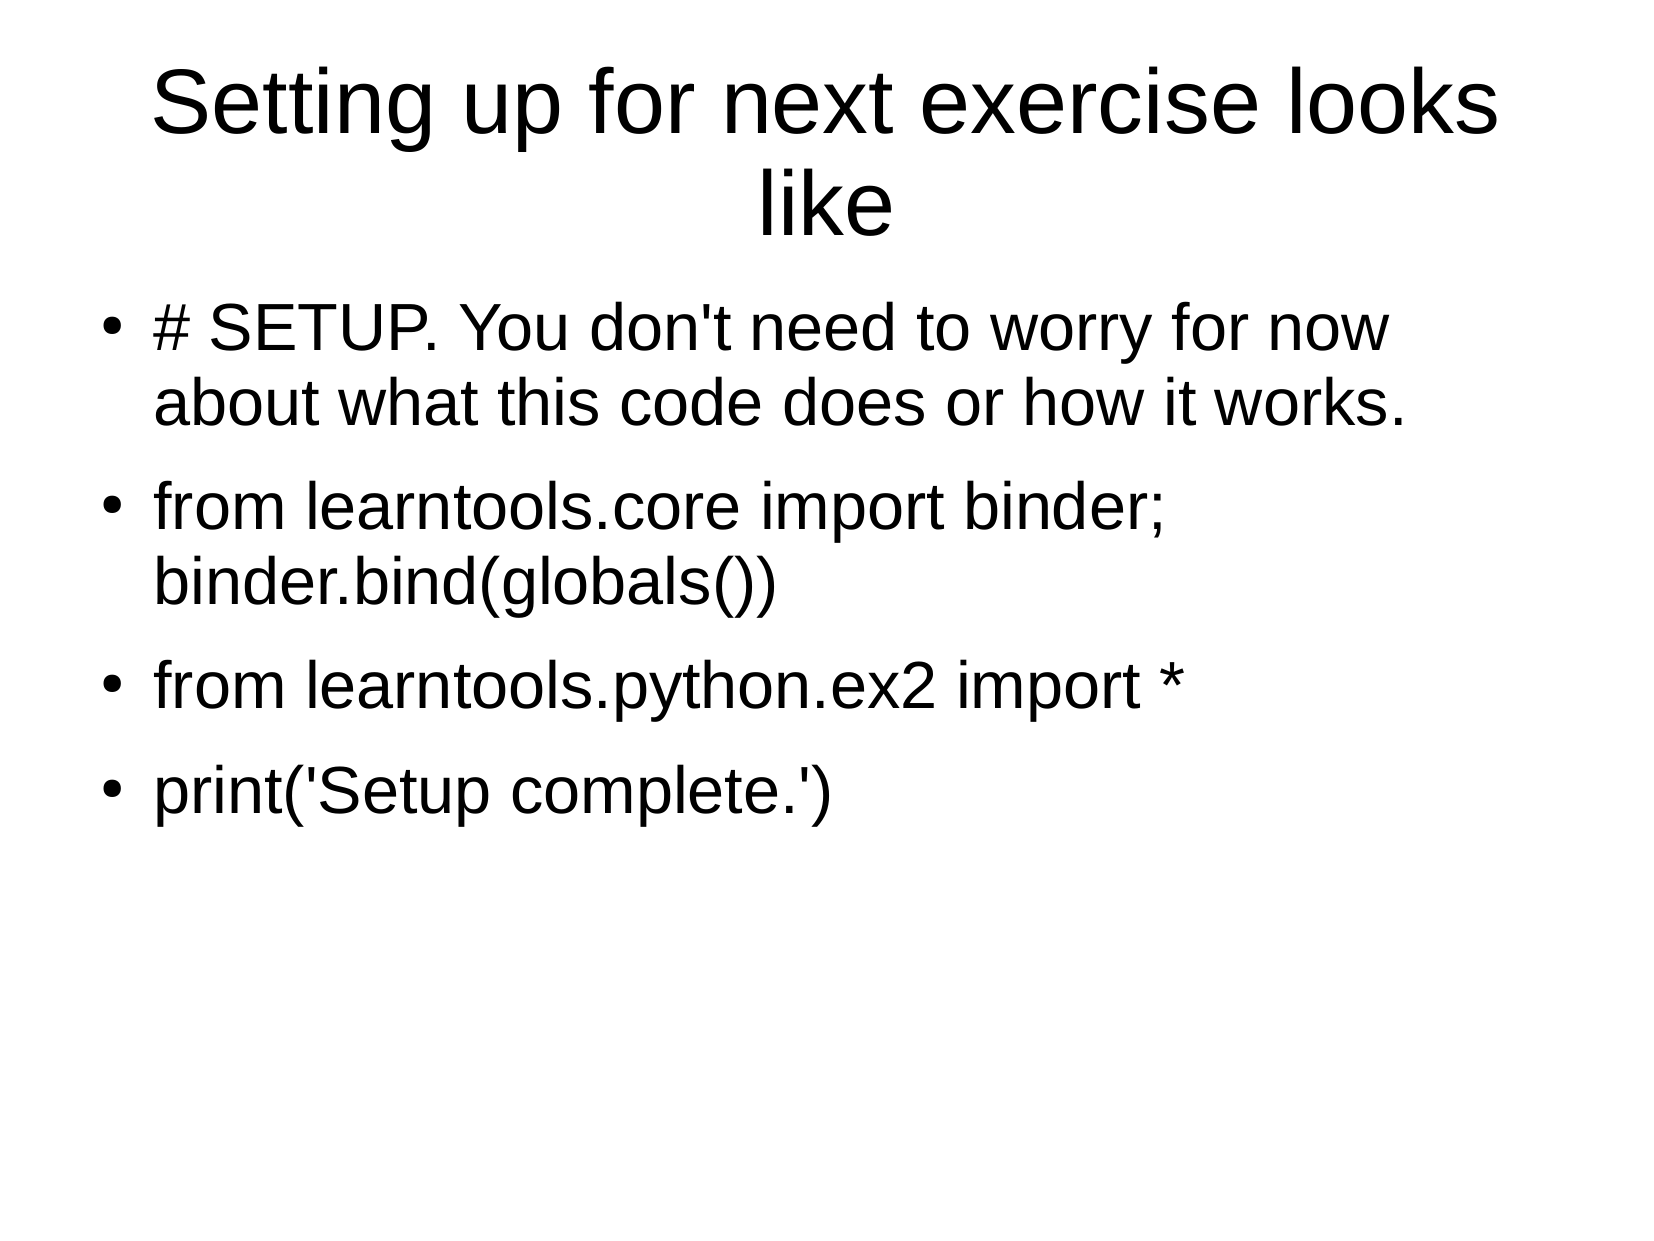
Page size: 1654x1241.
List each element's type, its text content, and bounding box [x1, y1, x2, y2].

list # SETUP. You don't need to worry for now about what this code does or how it works. from learntools.core import binder; binder.bind(globals()) from learntools.python.ex2 import * print('Setup complete.') [82, 290, 1571, 1010]
title Setting up for next exercise looks like [82, 49, 1571, 257]
